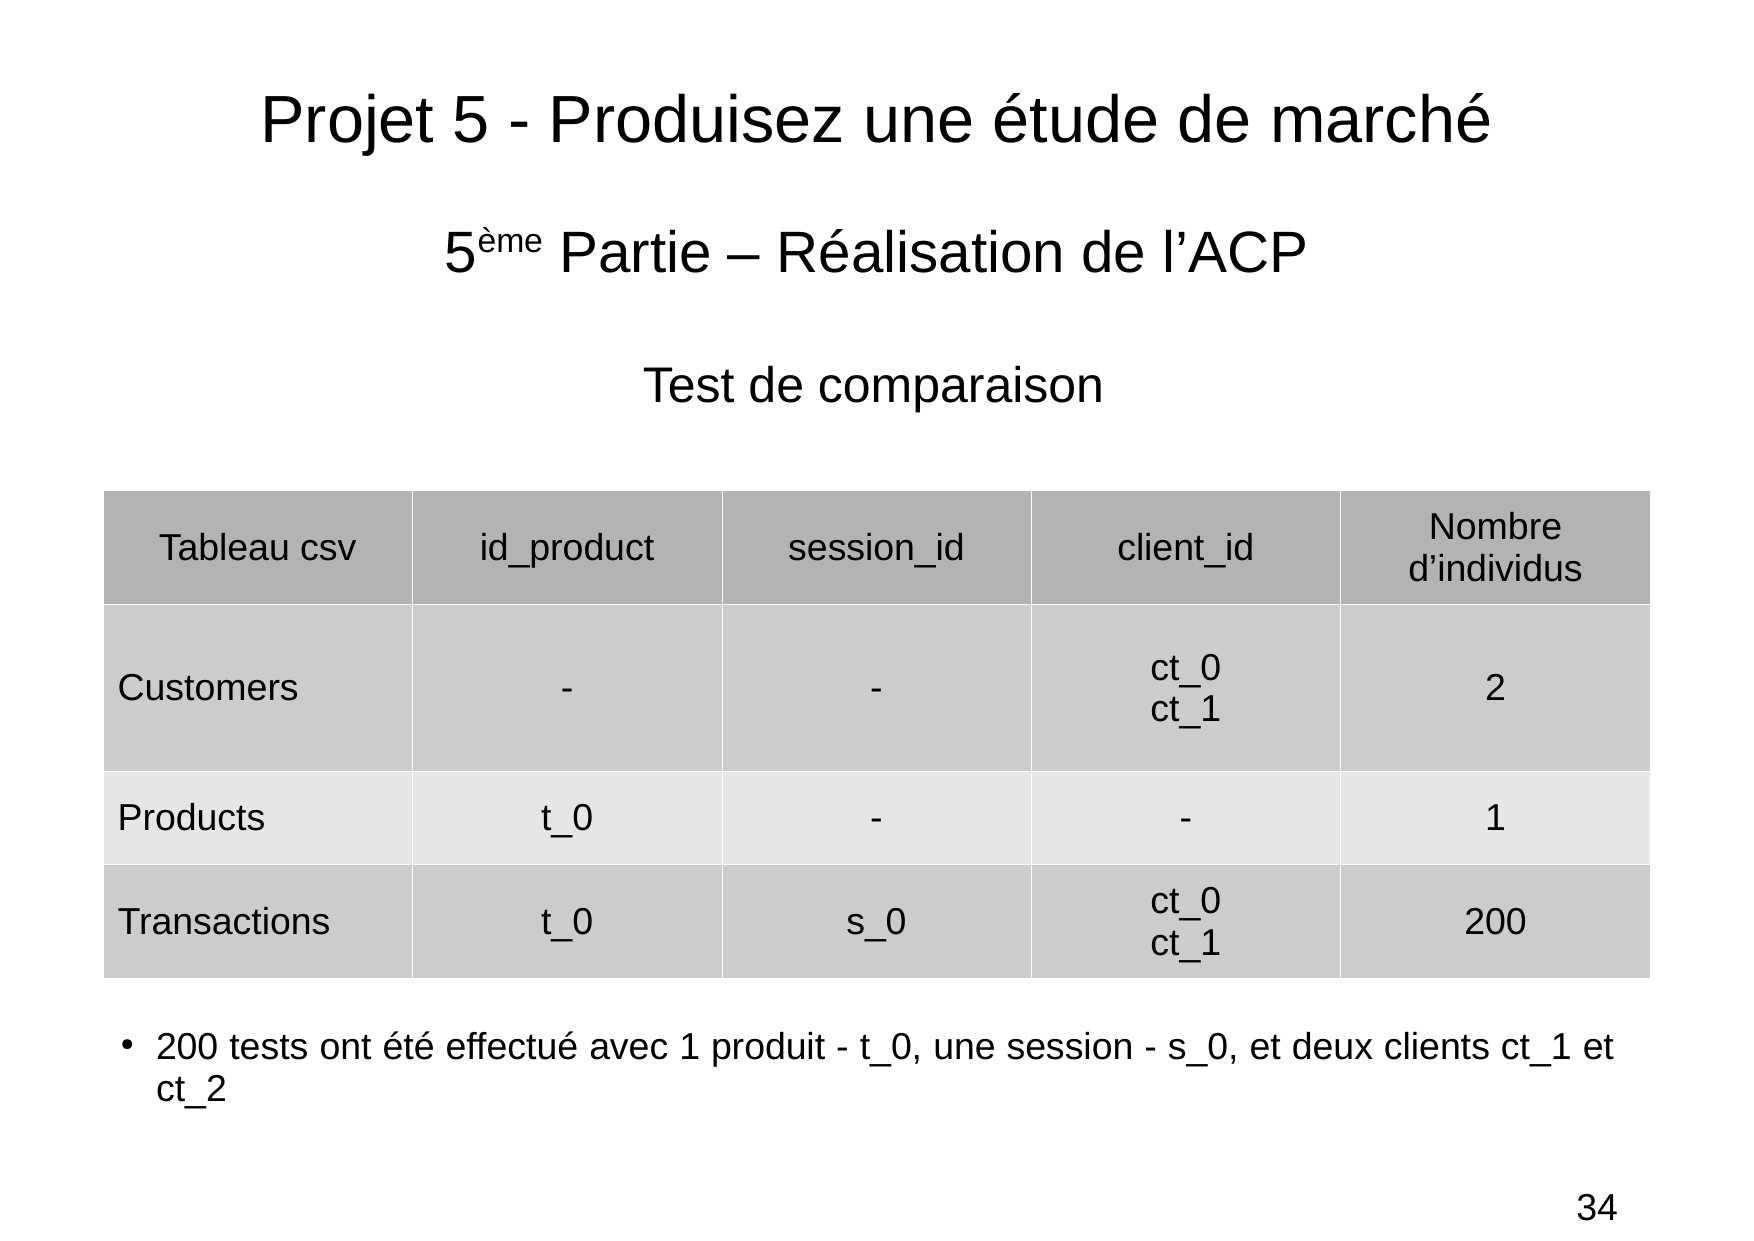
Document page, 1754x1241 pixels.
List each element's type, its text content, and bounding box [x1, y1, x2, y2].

text_box 200 tests ont été effectué avec 1 produit - t_0, une session - s_0, et deux clients ct_1 et ct_2 [105, 1017, 1654, 1154]
table_cell Transactions [104, 865, 412, 978]
table_cell ct_0 ct_1 [1032, 865, 1340, 978]
table_cell t_0 [413, 865, 722, 978]
table_header Nombre d’individus [1341, 491, 1650, 604]
table_cell ct_0 ct_1 [1032, 605, 1340, 771]
table_cell t_0 [413, 772, 722, 864]
table_header Tableau csv [104, 491, 412, 604]
text_box Test de comparaison [105, 321, 1642, 449]
table_cell - [1032, 772, 1340, 864]
table_cell Products [104, 772, 412, 864]
table_header id_product [413, 491, 722, 604]
table_cell 2 [1341, 605, 1650, 771]
text_box <numéro> [1561, 1178, 1754, 1241]
subtitle 5ème Partie – Réalisation de l’ACP [140, 188, 1614, 316]
table_header client_id [1032, 491, 1340, 604]
table_cell - [413, 605, 722, 771]
table_cell s_0 [723, 865, 1031, 978]
table_header session_id [723, 491, 1031, 604]
table_cell - [723, 772, 1031, 864]
table_cell 1 [1341, 772, 1650, 864]
title Projet 5 - Produisez une étude de marché [140, 48, 1614, 188]
table_cell 200 [1341, 865, 1650, 978]
table_cell - [723, 605, 1031, 771]
table_cell Customers [104, 605, 412, 771]
